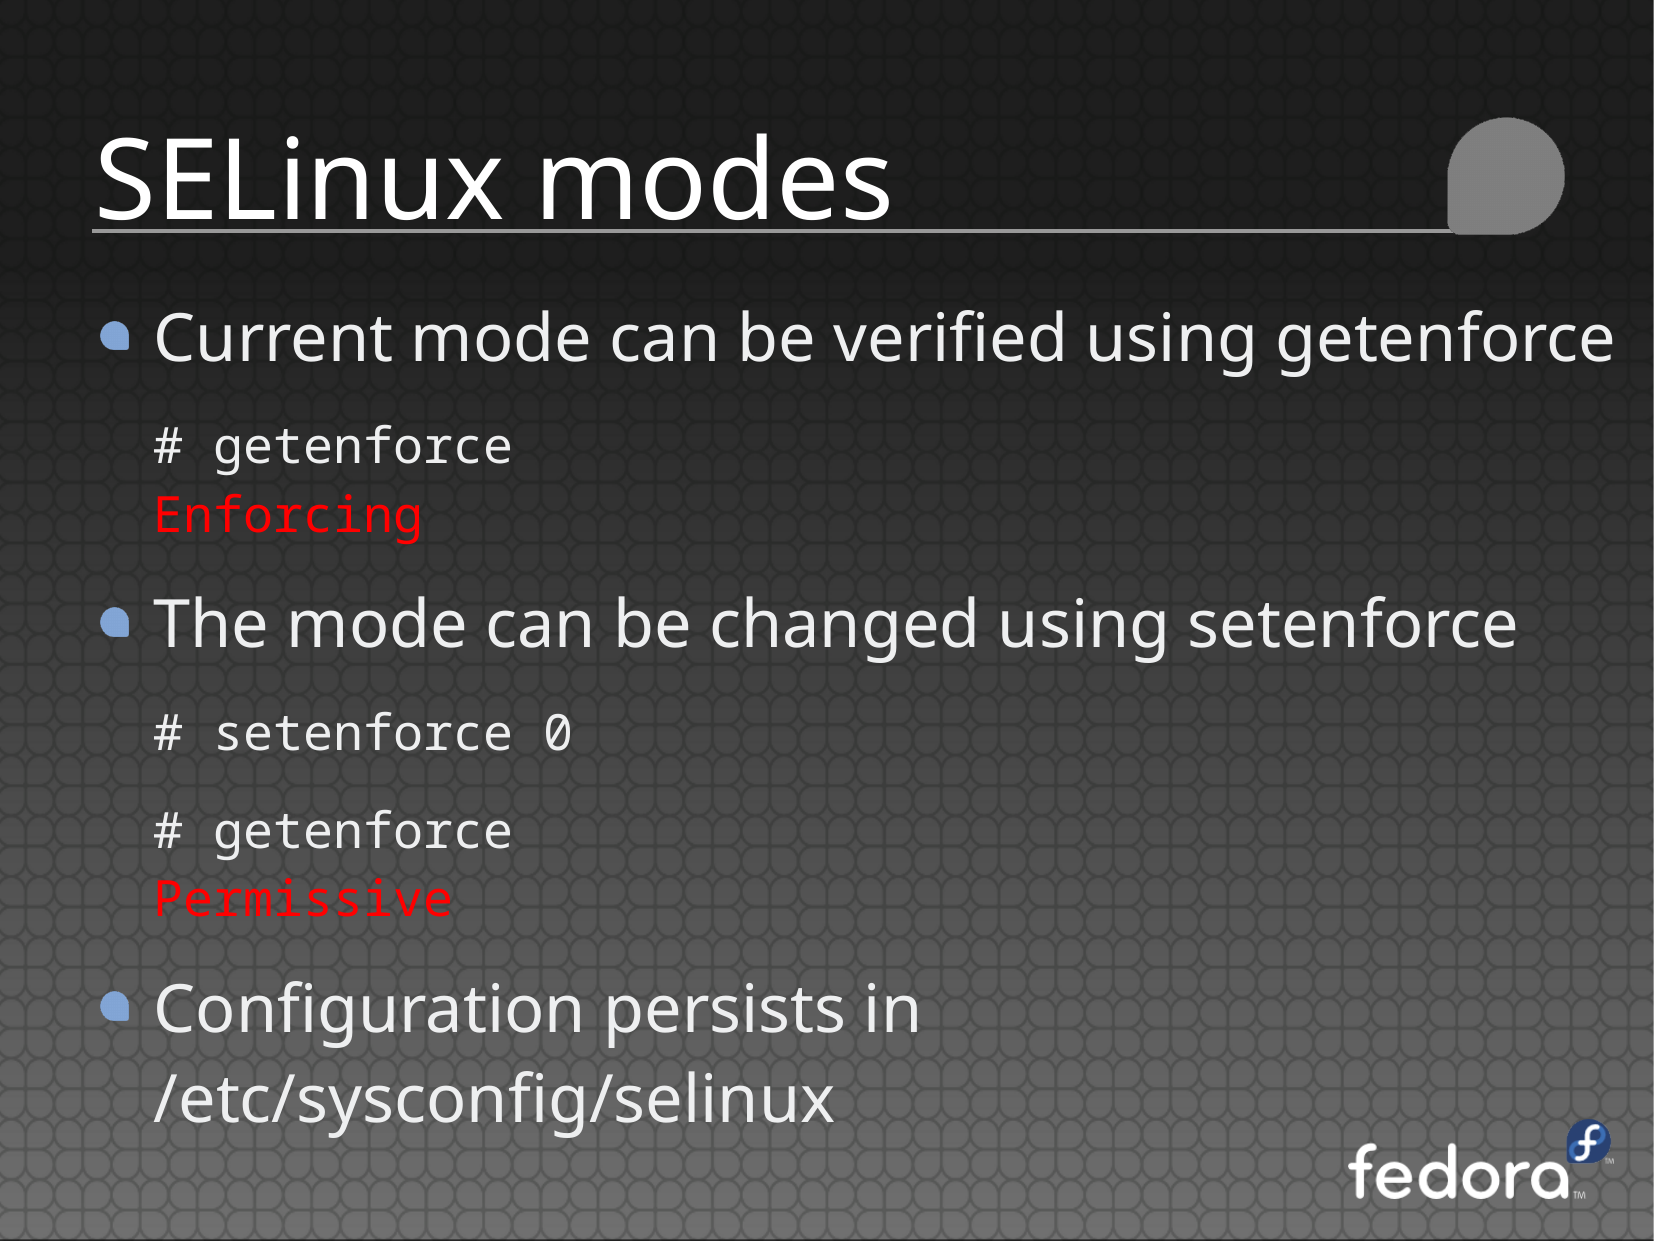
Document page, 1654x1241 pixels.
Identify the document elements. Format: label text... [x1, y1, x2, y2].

list Current mode can be verified using getenforce # getenforce Enforcing The mode can be changed using setenforce # setenforce 0 # getenforce Permissive Configuration persists in /etc/sysconfig/selinux [82, 290, 1622, 1118]
picture [0, 0, 1654, 1241]
title SELinux modes [94, 100, 1553, 251]
